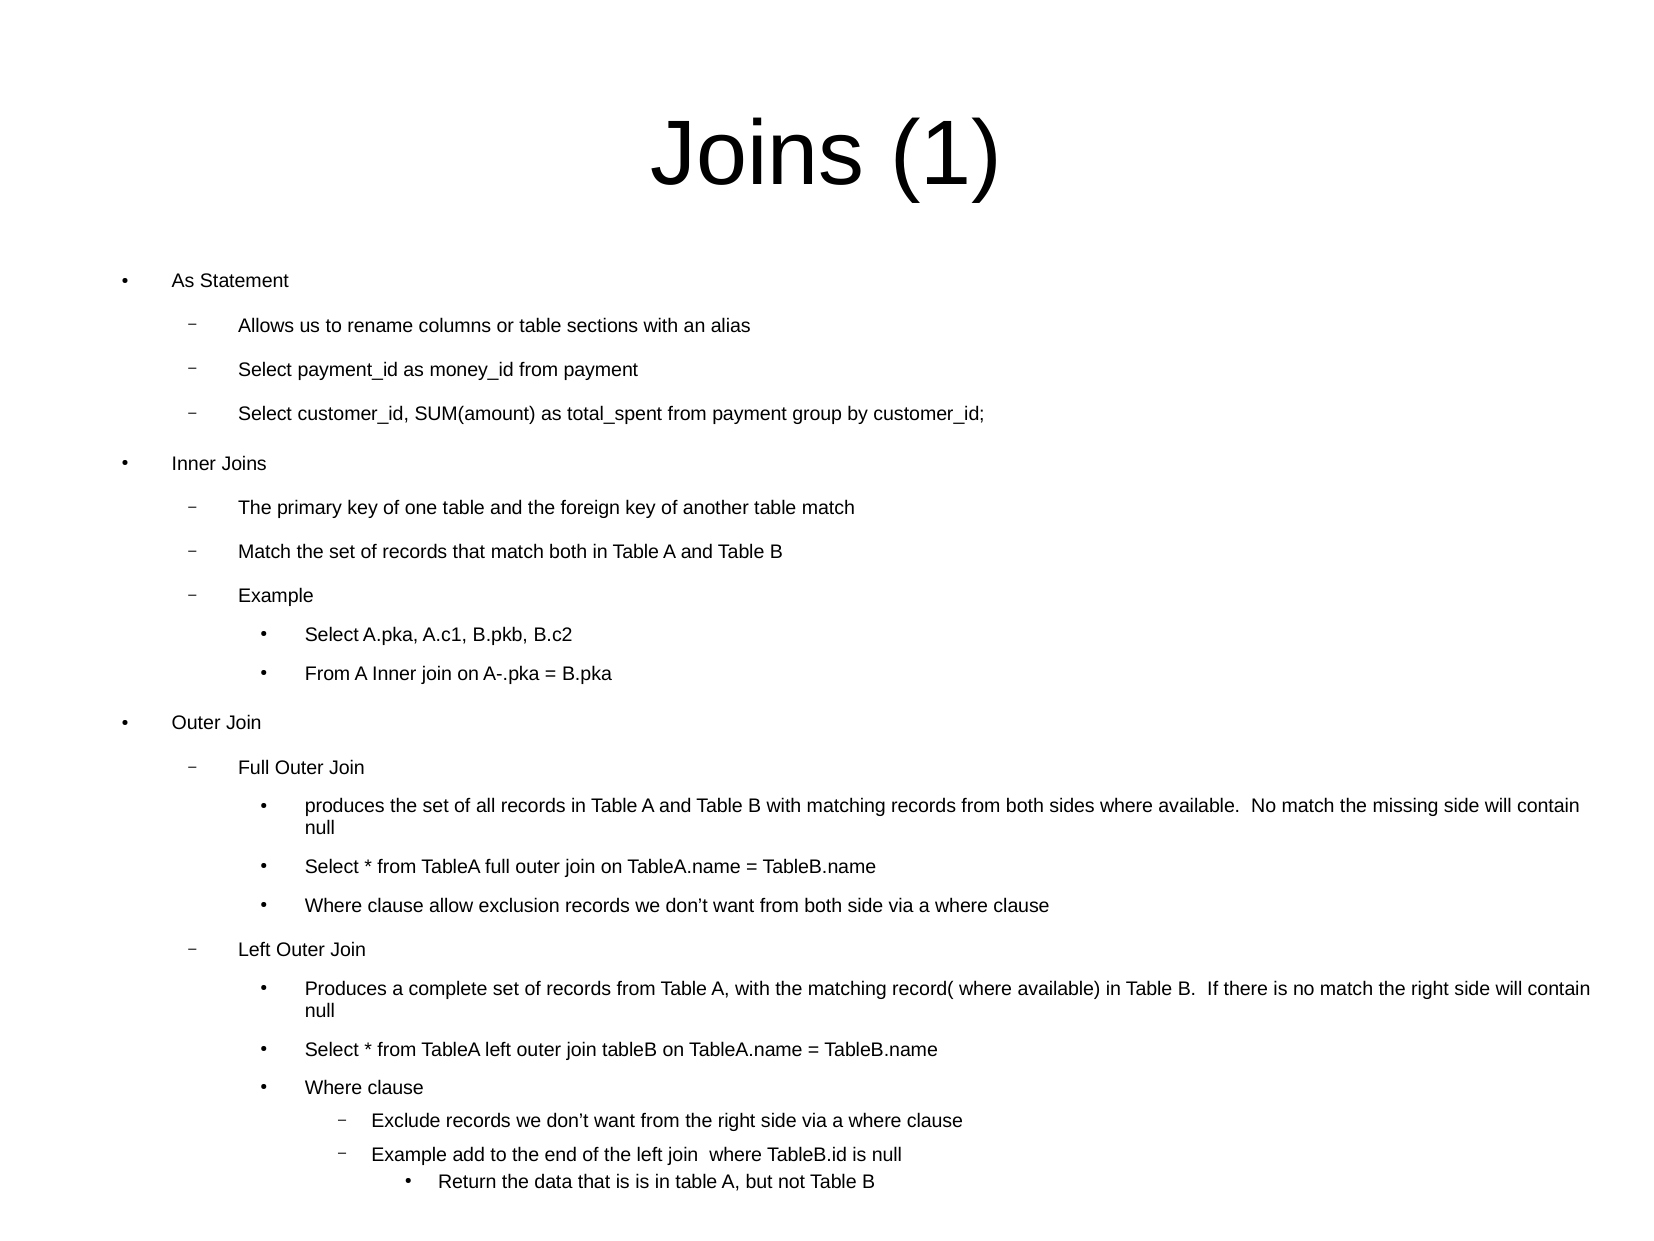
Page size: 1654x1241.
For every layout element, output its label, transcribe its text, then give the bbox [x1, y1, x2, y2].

list As Statement Allows us to rename columns or table sections with an alias Select payment_id as money_id from payment Select customer_id, SUM(amount) as total_spent from payment group by customer_id; Inner Joins The primary key of one table and the foreign key of another table match Match the set of records that match both in Table A and Table B Example Select A.pka, A.c1, B.pkb, B.c2 From A Inner join on A-.pka = B.pka Outer Join Full Outer Join produces the set of all records in Table A and Table B with matching records from both sides where available. No match the missing side will contain null Select * from TableA full outer join on TableA.name = TableB.name Where clause allow exclusion records we don’t want from both side via a where clause Left Outer Join Produces a complete set of records from Table A, with the matching record( where available) in Table B. If there is no match the right side will contain null Select * from TableA left outer join tableB on TableA.name = TableB.name Where clause Exclude records we don’t want from the right side via a where clause Example add to the end of the left join where TableB.id is null Return the data that is is in table A, but not Table B [105, 270, 1594, 1195]
title Joins (1) [82, 49, 1571, 257]
